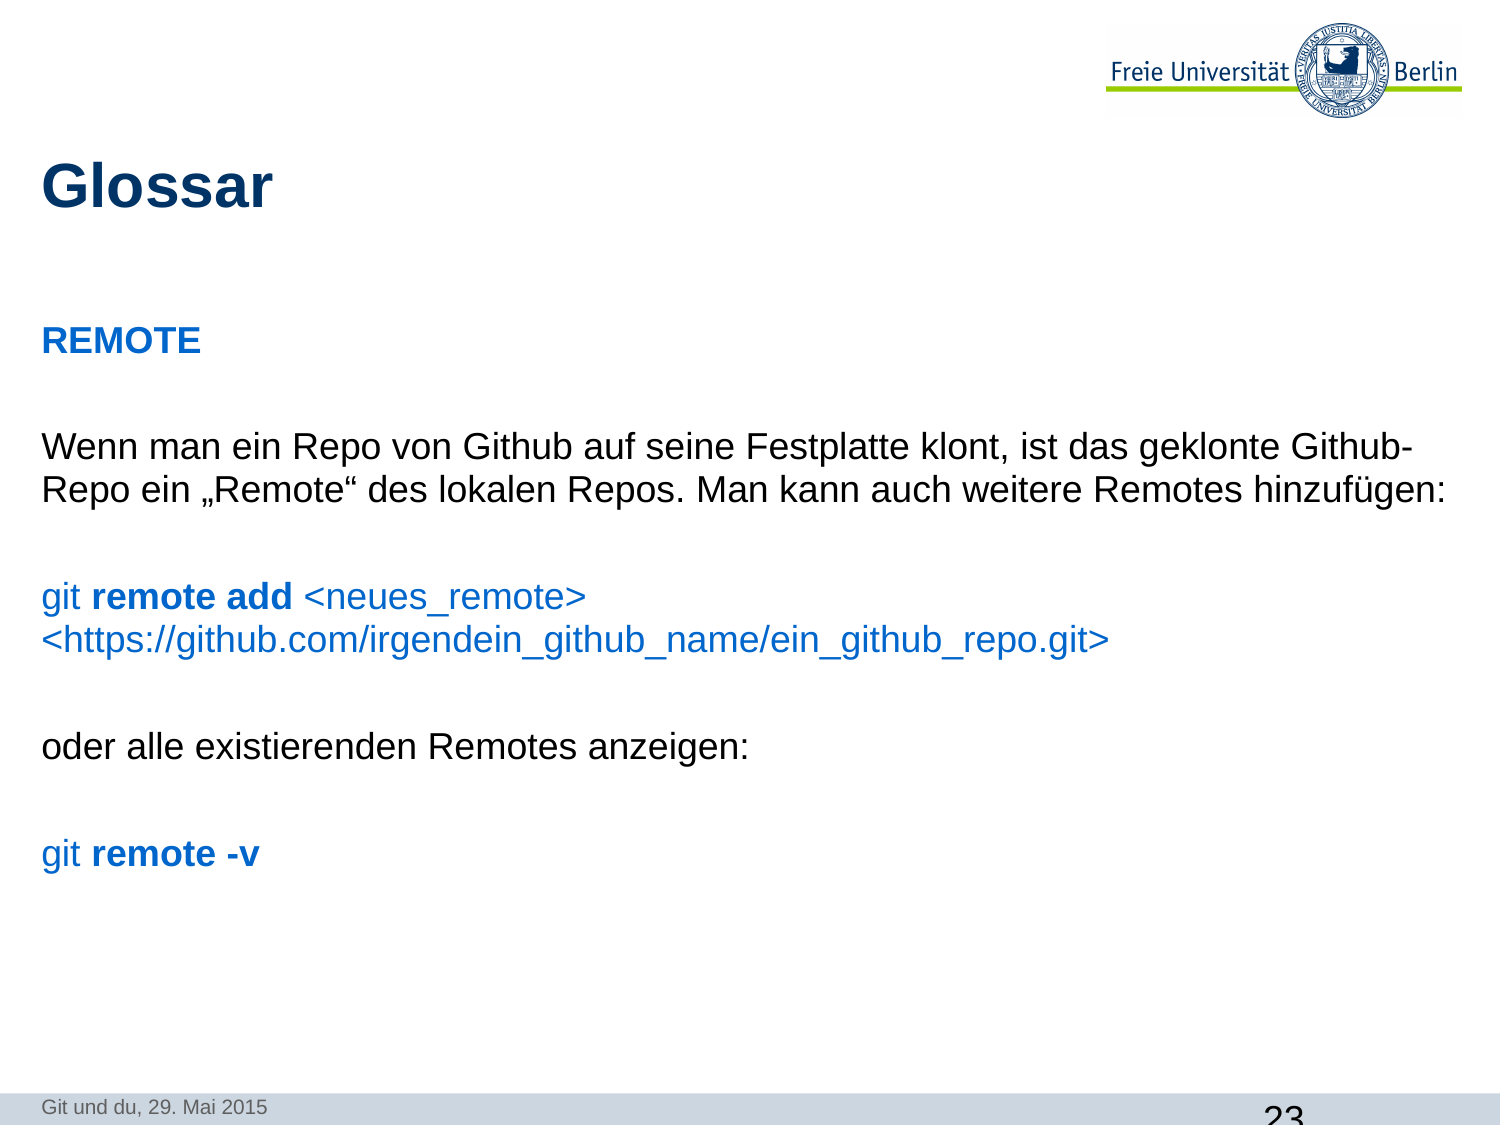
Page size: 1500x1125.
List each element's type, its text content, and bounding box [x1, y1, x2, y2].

picture [1106, 23, 1462, 118]
title Glossar [41, 150, 1460, 221]
list REMOTE Wenn man ein Repo von Github auf seine Festplatte klont, ist das geklonte Github-Repo ein „Remote“ des lokalen Repos. Man kann auch weitere Remotes hinzufügen: git remote add <neues_remote> <https://github.com/irgendein_github_name/ein_github_repo.git> oder alle existierenden Remotes anzeigen: git remote -v [41, 265, 1460, 1064]
